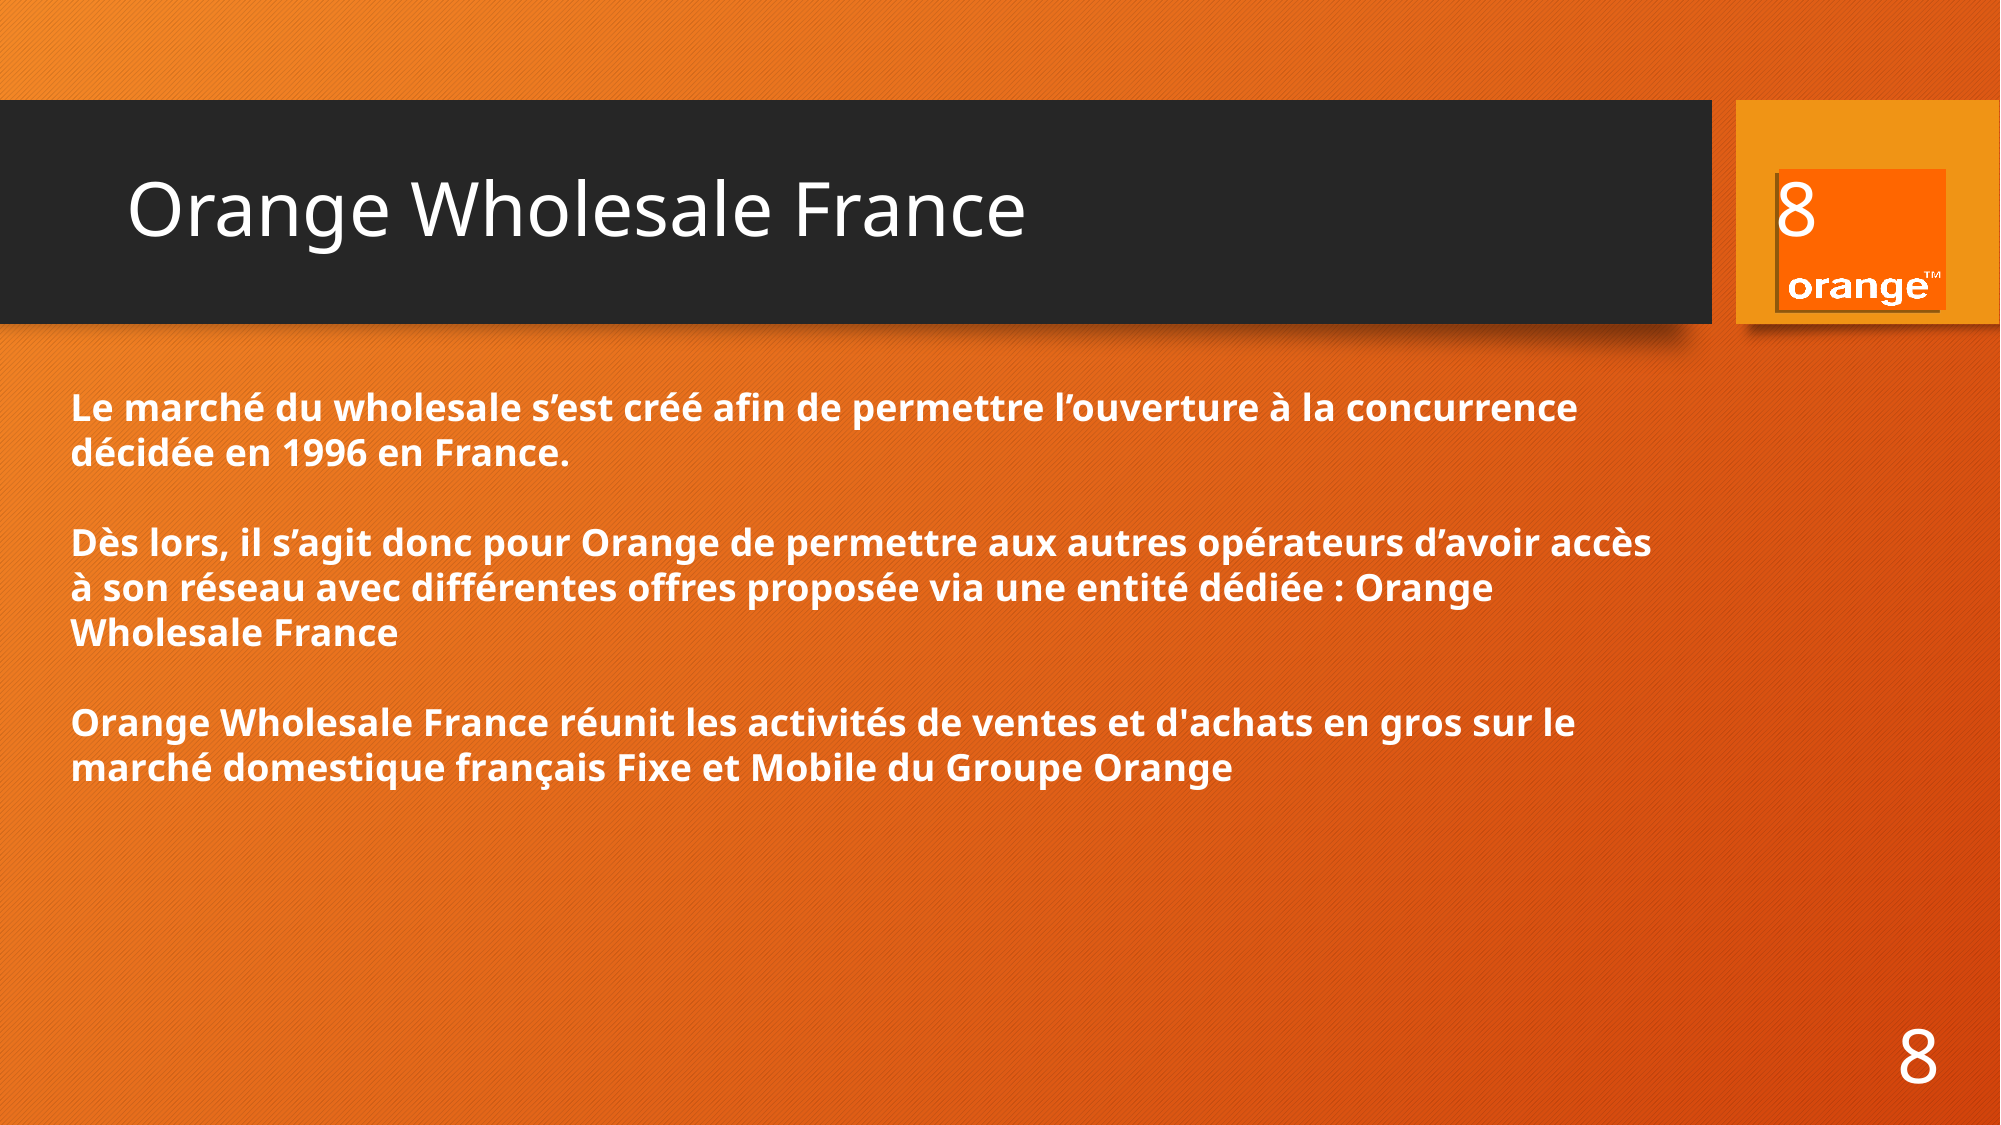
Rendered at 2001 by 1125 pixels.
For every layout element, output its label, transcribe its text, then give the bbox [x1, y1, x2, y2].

title Orange Wholesale France [111, 123, 1689, 301]
text_box [1760, 123, 1950, 303]
text_box Le marché du wholesale s’est créé afin de permettre l’ouverture à la concurrence décidée en 1996 en France. Dès lors, il s’agit donc pour Orange de permettre aux autres opérateurs d’avoir accès à son réseau avec différentes offres proposée via une entité dédiée : Orange Wholesale France Orange Wholesale France réunit les activités de ventes et d'achats en gros sur le marché domestique français Fixe et Mobile du Groupe Orange [55, 376, 1689, 801]
text_box [1882, 970, 2000, 1125]
picture [1779, 303, 1946, 310]
